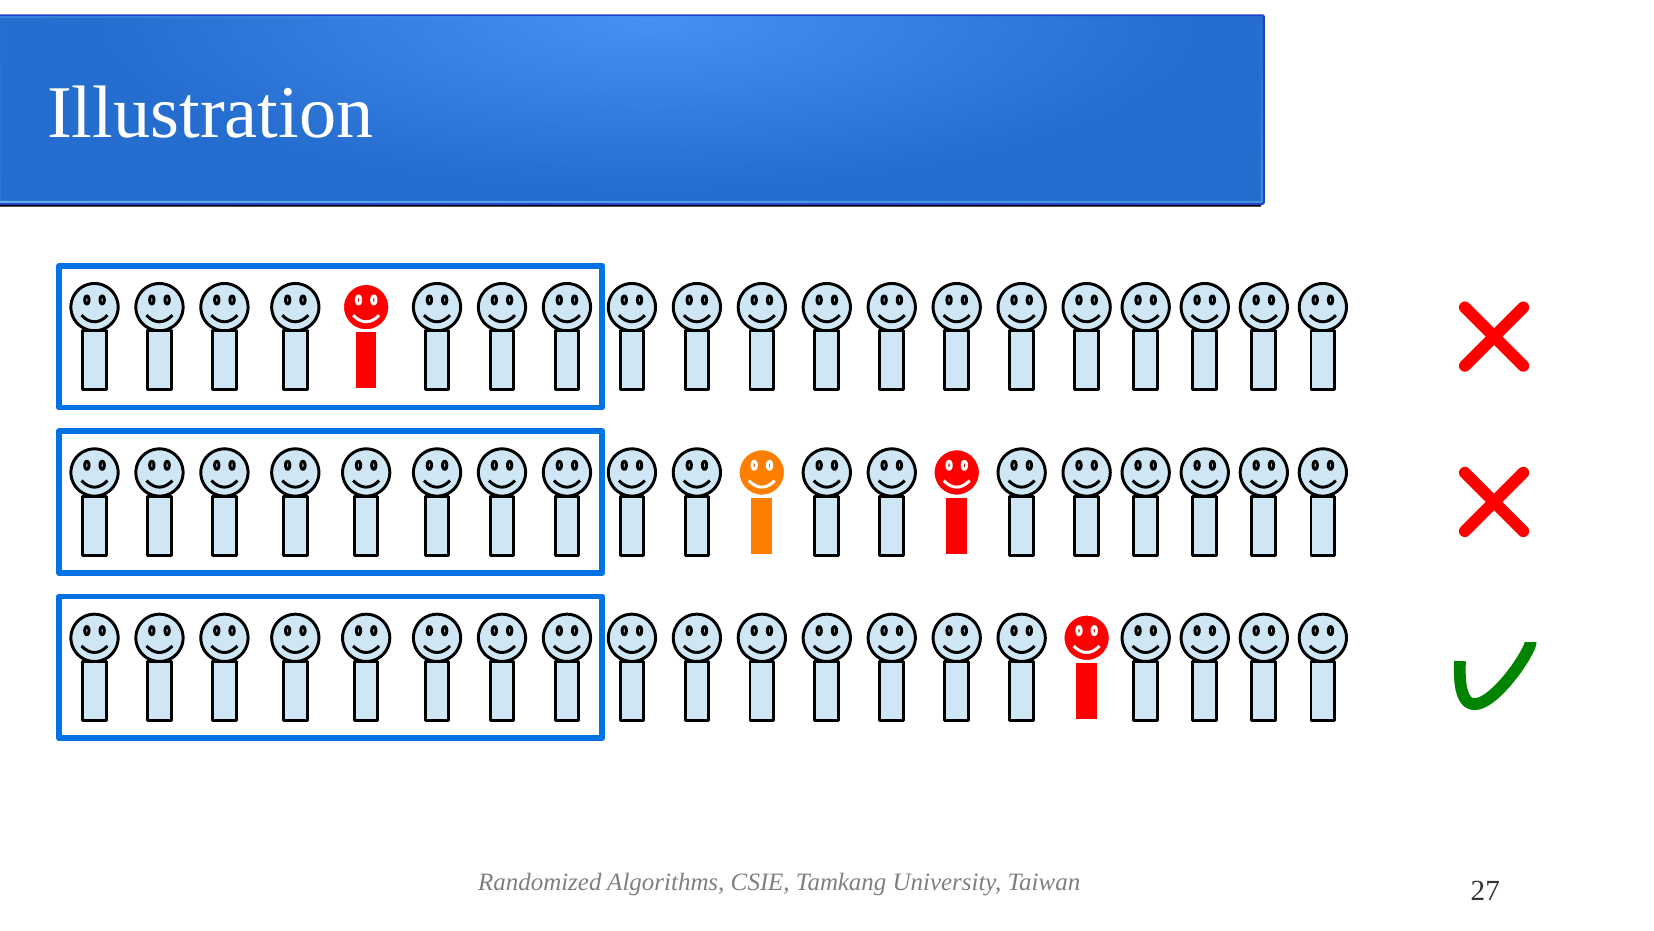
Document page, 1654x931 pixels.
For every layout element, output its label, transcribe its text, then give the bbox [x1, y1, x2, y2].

text_box [1181, 283, 1229, 390]
text_box [803, 283, 851, 390]
text_box [1240, 283, 1288, 390]
text_box [135, 614, 184, 721]
text_box [803, 448, 851, 556]
text_box [271, 283, 319, 390]
text_box [200, 614, 249, 721]
text_box [1464, 307, 1524, 366]
text_box [738, 283, 786, 390]
text_box [543, 283, 591, 390]
text_box [738, 614, 786, 721]
text_box [543, 614, 591, 721]
text_box [342, 448, 390, 556]
text_box [738, 448, 786, 556]
text_box [1181, 614, 1229, 721]
text_box [1062, 614, 1111, 721]
text_box [342, 283, 390, 390]
text_box [1299, 283, 1347, 390]
text_box [803, 614, 851, 721]
text_box [608, 614, 656, 721]
text_box [200, 448, 249, 556]
text_box [271, 614, 319, 721]
text_box [478, 283, 526, 390]
text_box [1122, 283, 1170, 390]
text_box [543, 448, 591, 556]
text_box [70, 614, 119, 721]
text_box [413, 448, 461, 556]
text_box [998, 283, 1046, 390]
text_box [933, 448, 981, 556]
text_box [998, 448, 1046, 556]
text_box [478, 614, 526, 721]
text_box [608, 448, 656, 556]
text_box [413, 614, 461, 721]
text_box [135, 448, 184, 556]
text_box [868, 448, 916, 556]
title Illustration [47, 35, 1199, 189]
text_box [1240, 614, 1288, 721]
text_box [673, 448, 721, 556]
text_box [868, 614, 916, 721]
text_box [478, 448, 526, 556]
text_box [271, 448, 319, 556]
text_box [1240, 448, 1288, 556]
text_box [673, 614, 721, 721]
text_box [1299, 448, 1347, 556]
text_box [933, 614, 981, 721]
text_box [608, 283, 656, 390]
text_box [1062, 448, 1111, 556]
text_box [673, 283, 721, 390]
text_box [70, 448, 119, 556]
text_box [1299, 614, 1347, 721]
text_box [413, 283, 461, 390]
text_box [1181, 448, 1229, 556]
text_box [70, 283, 119, 390]
text_box [998, 614, 1046, 721]
text_box [1464, 472, 1524, 532]
text_box [1062, 283, 1111, 390]
text_box [200, 283, 249, 390]
text_box [933, 283, 981, 390]
text_box [1122, 614, 1170, 721]
text_box [342, 614, 390, 721]
text_box [868, 283, 916, 390]
text_box [135, 283, 184, 390]
text_box [1122, 448, 1170, 556]
